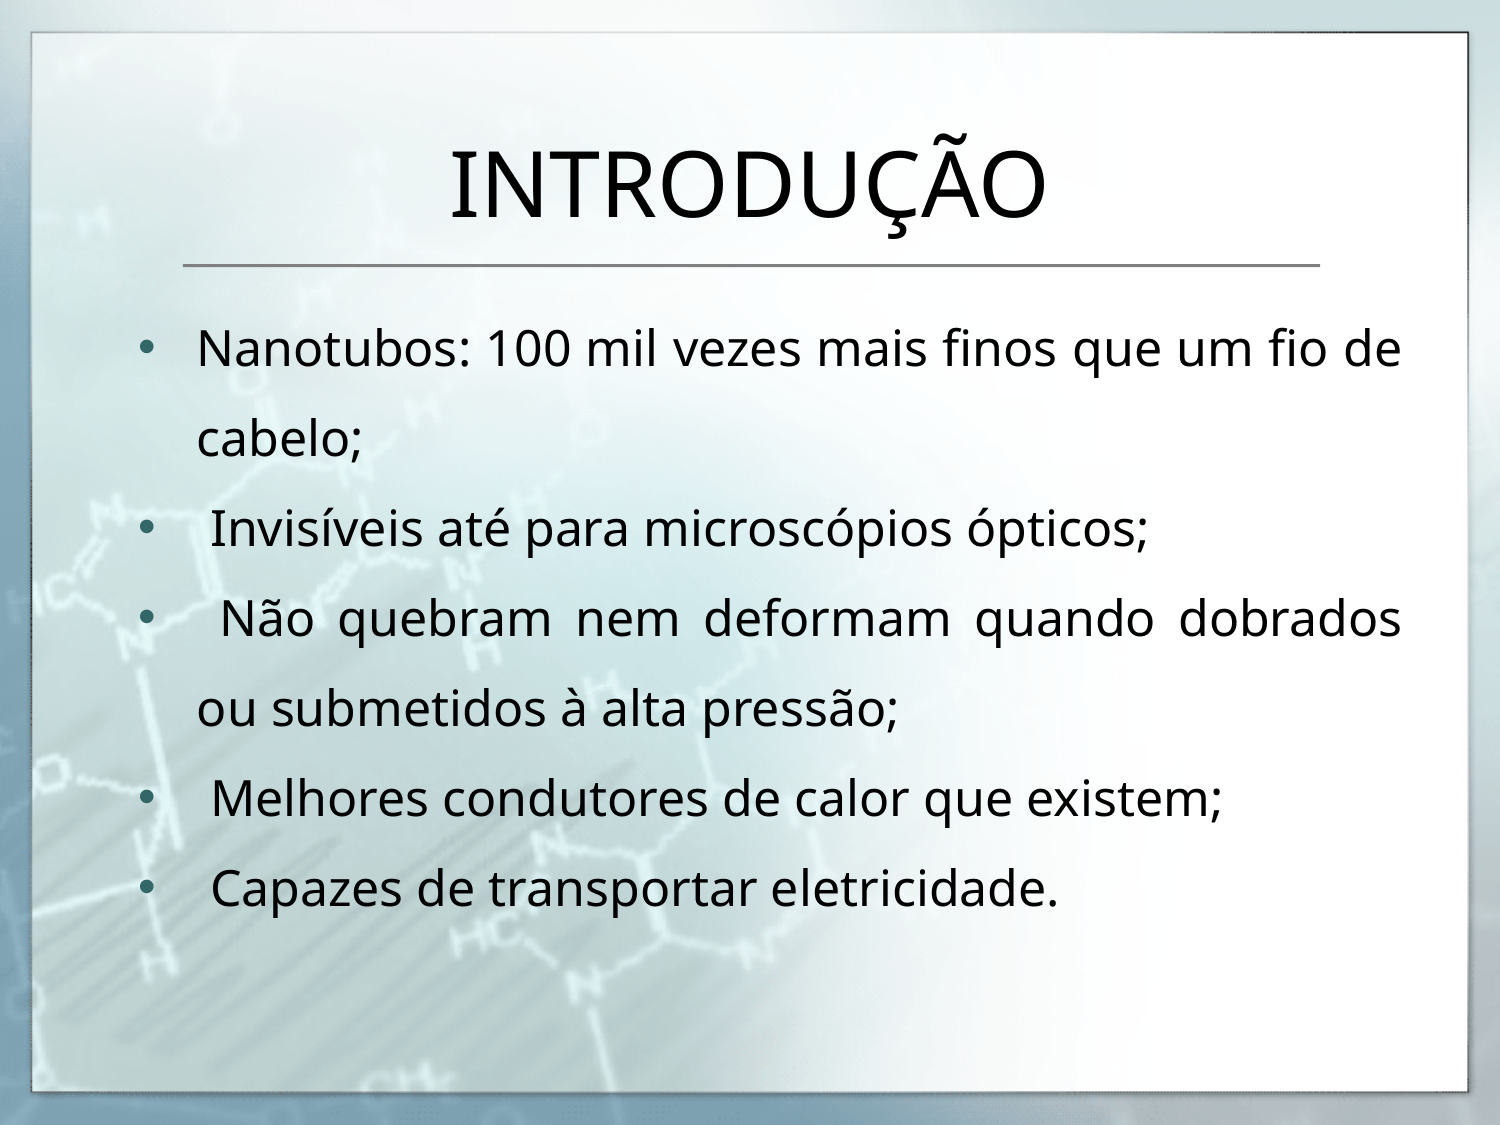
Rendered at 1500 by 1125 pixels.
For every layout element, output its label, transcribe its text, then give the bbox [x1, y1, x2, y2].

text_box Nanotubos: 100 mil vezes mais finos que um fio de cabelo; Invisíveis até para microscópios ópticos; Não quebram nem deformam quando dobrados ou submetidos à alta pressão; Melhores condutores de calor que existem; Capazes de transportar eletricidade. [93, 279, 1418, 924]
text_box INTRODUÇÃO [62, 93, 1438, 269]
picture [0, 0, 1500, 1125]
